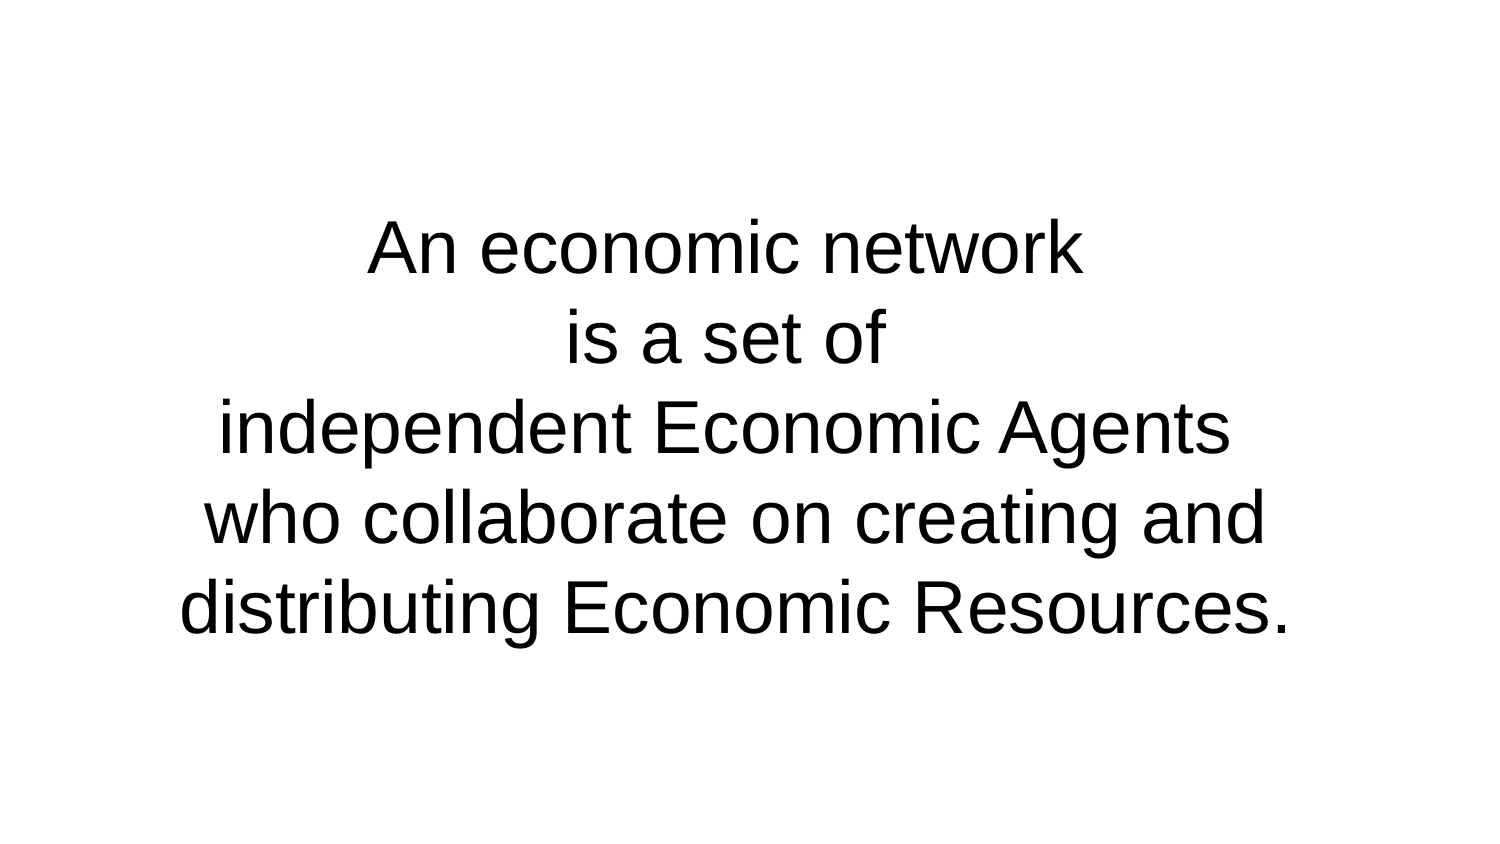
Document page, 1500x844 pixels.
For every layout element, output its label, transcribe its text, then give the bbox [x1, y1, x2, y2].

title An economic network is a set of independent Economic Agents who collaborate on creating and distributing Economic Resources. [80, 73, 1392, 773]
